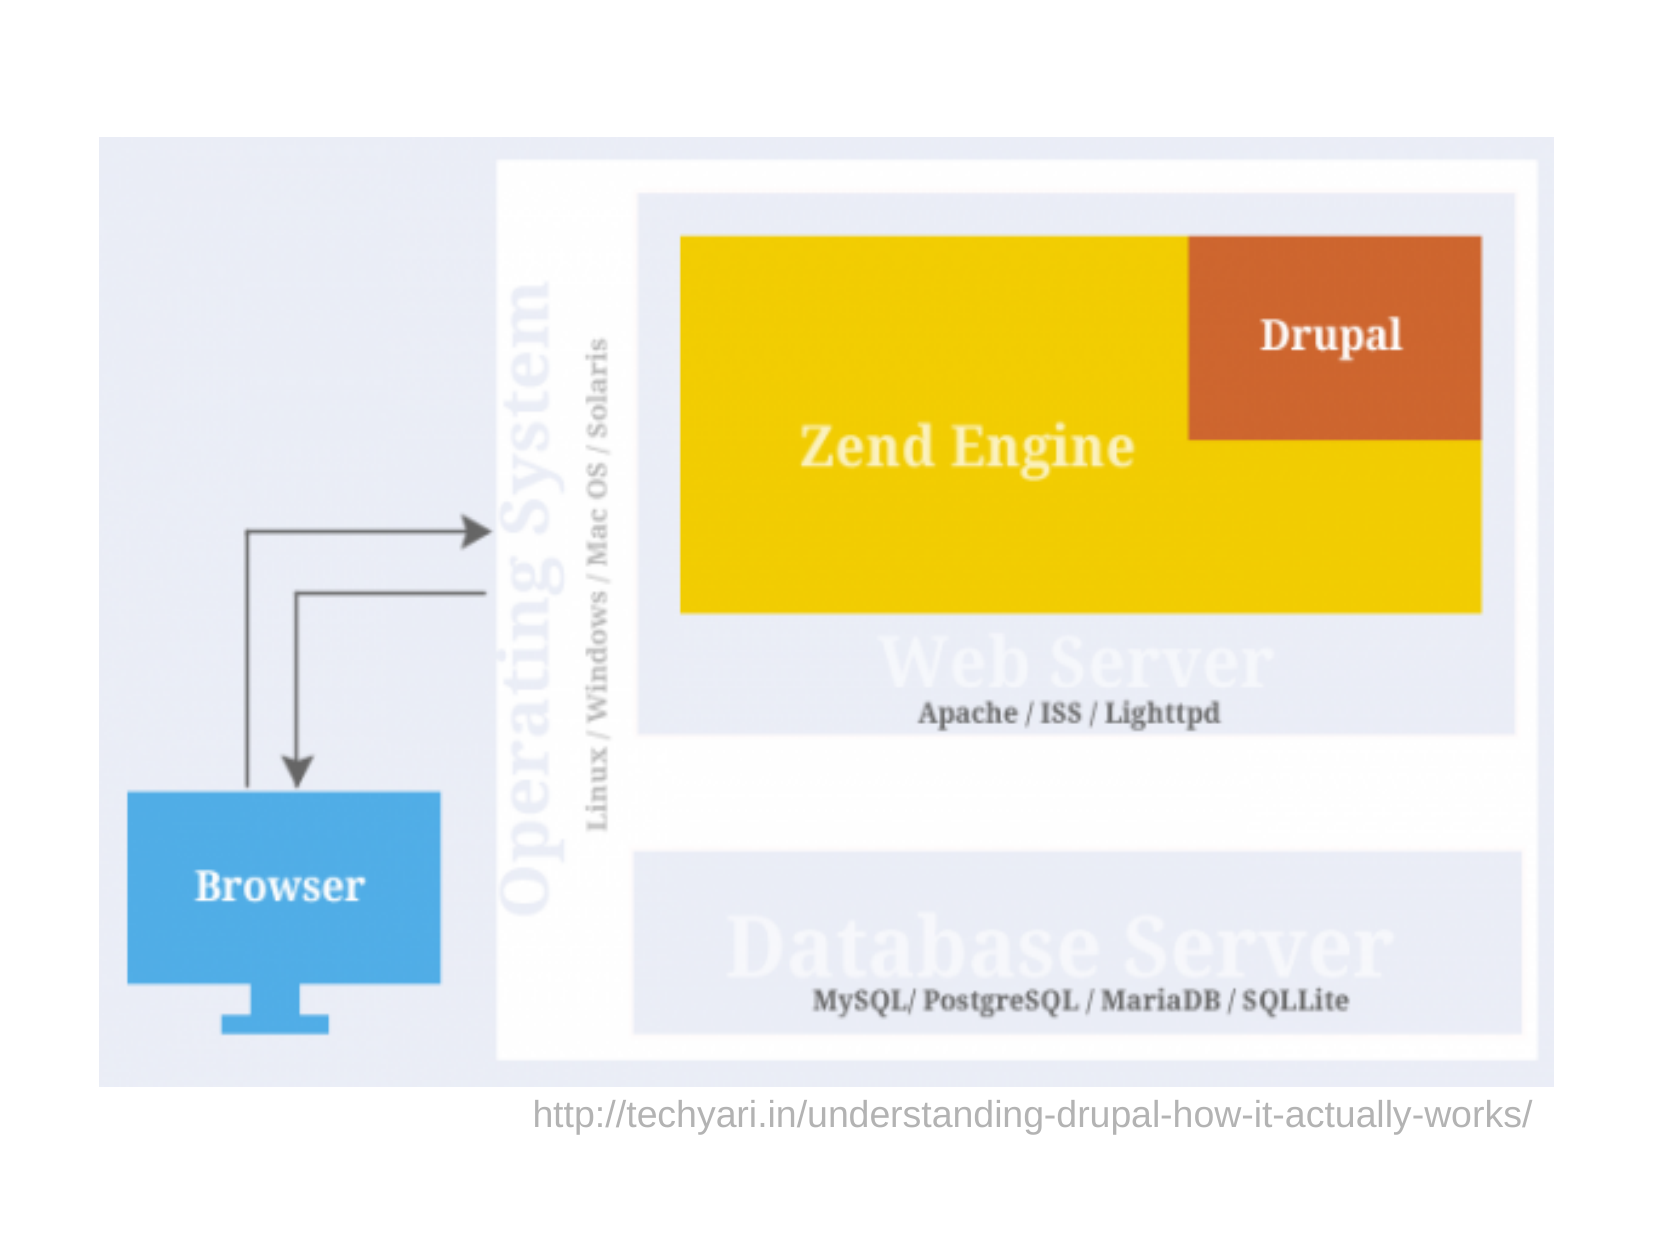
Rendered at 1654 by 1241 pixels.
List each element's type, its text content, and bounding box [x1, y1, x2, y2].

picture [99, 137, 1554, 1087]
text_box http://techyari.in/understanding-drupal-how-it-actually-works/ [517, 1086, 1548, 1144]
